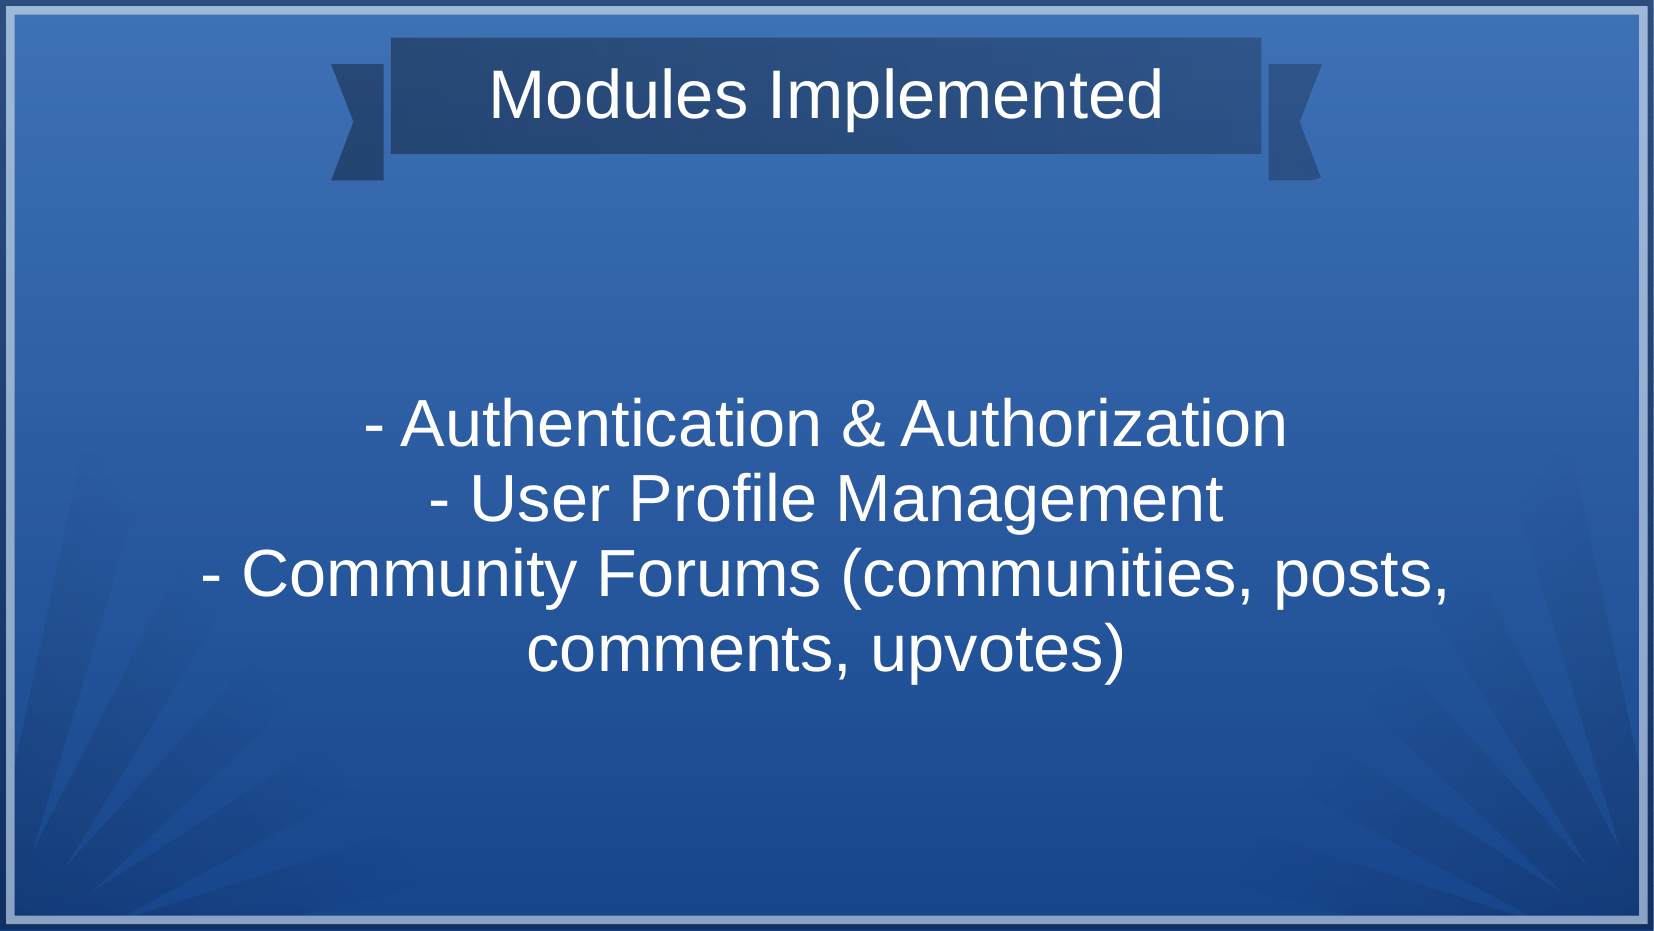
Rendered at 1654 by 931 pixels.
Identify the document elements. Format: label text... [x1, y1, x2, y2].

title Modules Implemented [389, 35, 1264, 154]
subtitle - Authentication & Authorization - User Profile Management - Community Forums (communities, posts, comments, upvotes) [82, 224, 1571, 848]
